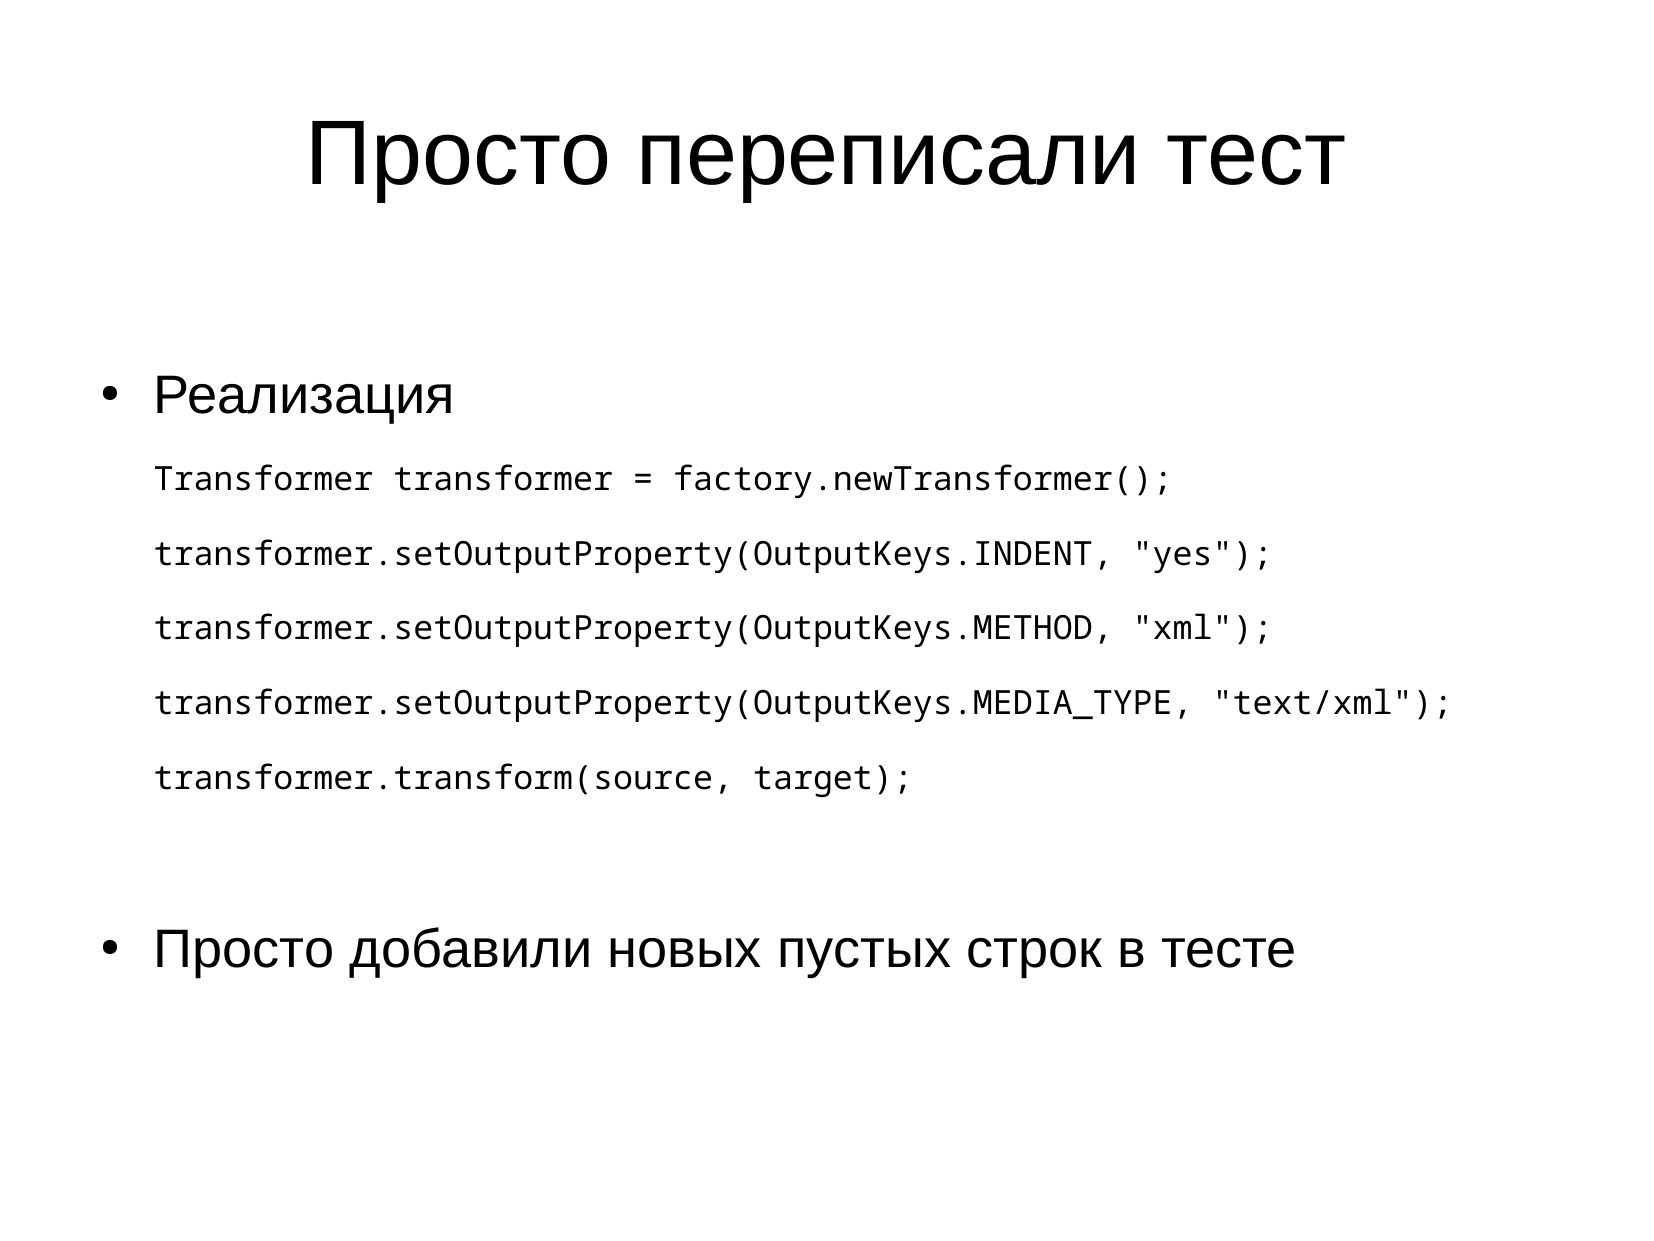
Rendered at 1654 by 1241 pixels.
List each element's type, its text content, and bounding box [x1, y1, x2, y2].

title Просто переписали тест [82, 49, 1571, 257]
list Реализация Transformer transformer = factory.newTransformer(); transformer.setOutputProperty(OutputKeys.INDENT, "yes"); transformer.setOutputProperty(OutputKeys.METHOD, "xml"); transformer.setOutputProperty(OutputKeys.MEDIA_TYPE, "text/xml"); transformer.transform(source, target); Просто добавили новых пустых строк в тесте [82, 290, 1571, 1010]
